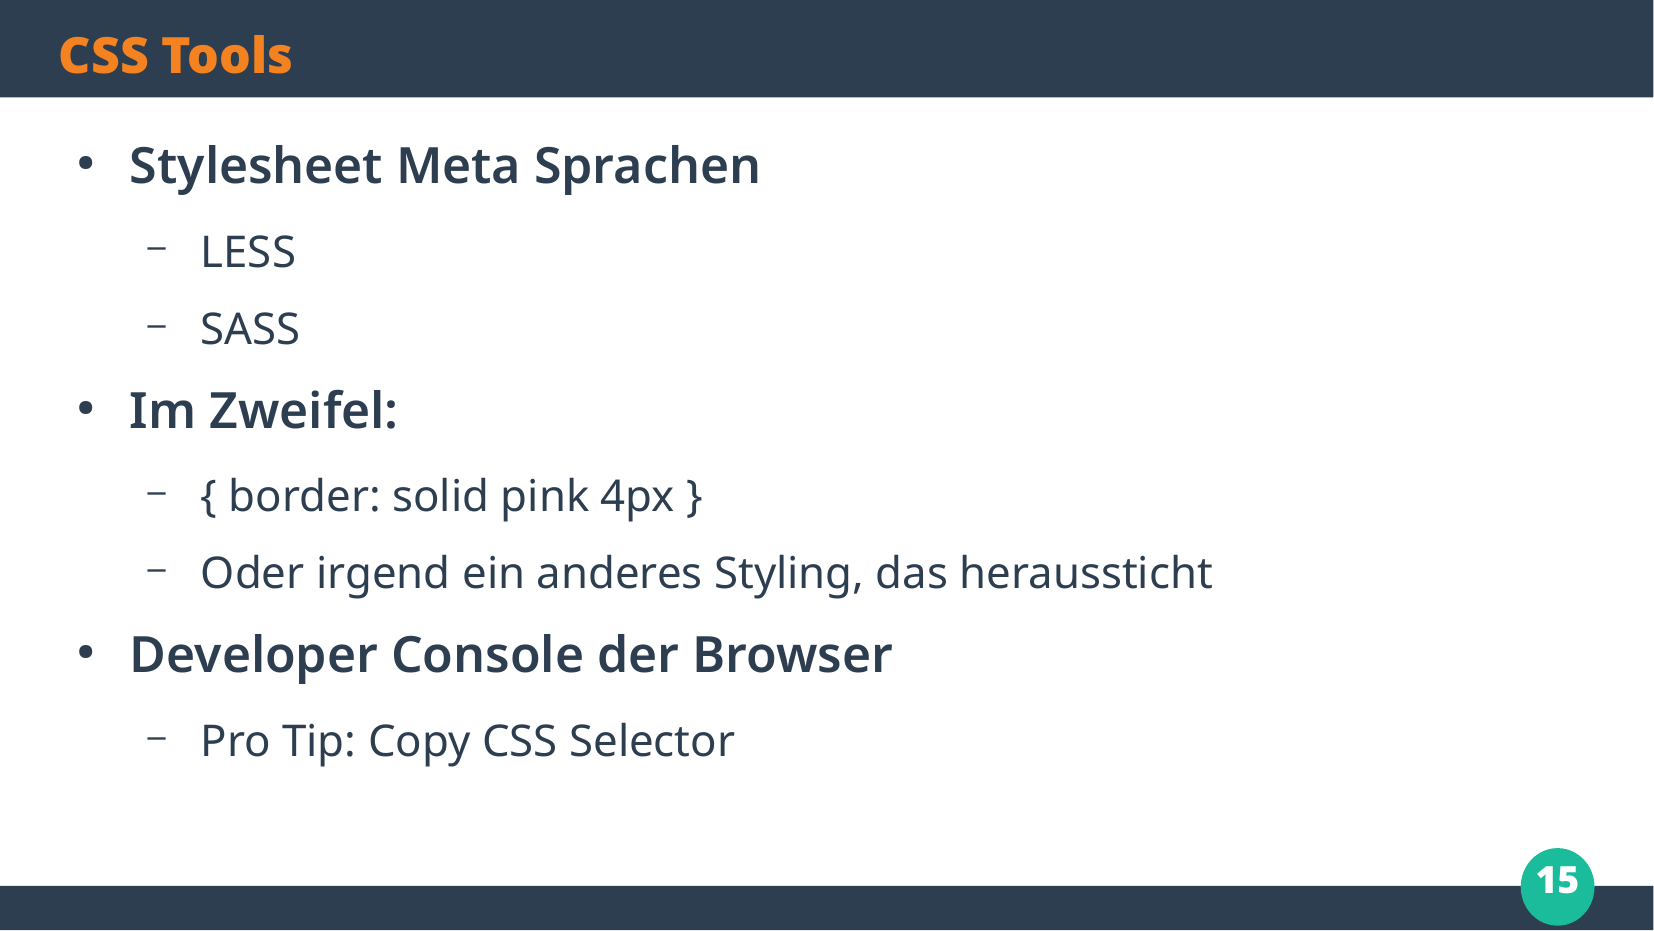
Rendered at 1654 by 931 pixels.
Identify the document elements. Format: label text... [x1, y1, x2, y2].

list Stylesheet Meta Sprachen LESS SASS Im Zweifel: { border: solid pink 4px } Oder irgend ein anderes Styling, das heraussticht Developer Console der Browser Pro Tip: Copy CSS Selector [59, 129, 1595, 864]
title CSS Tools [59, 8, 1595, 89]
